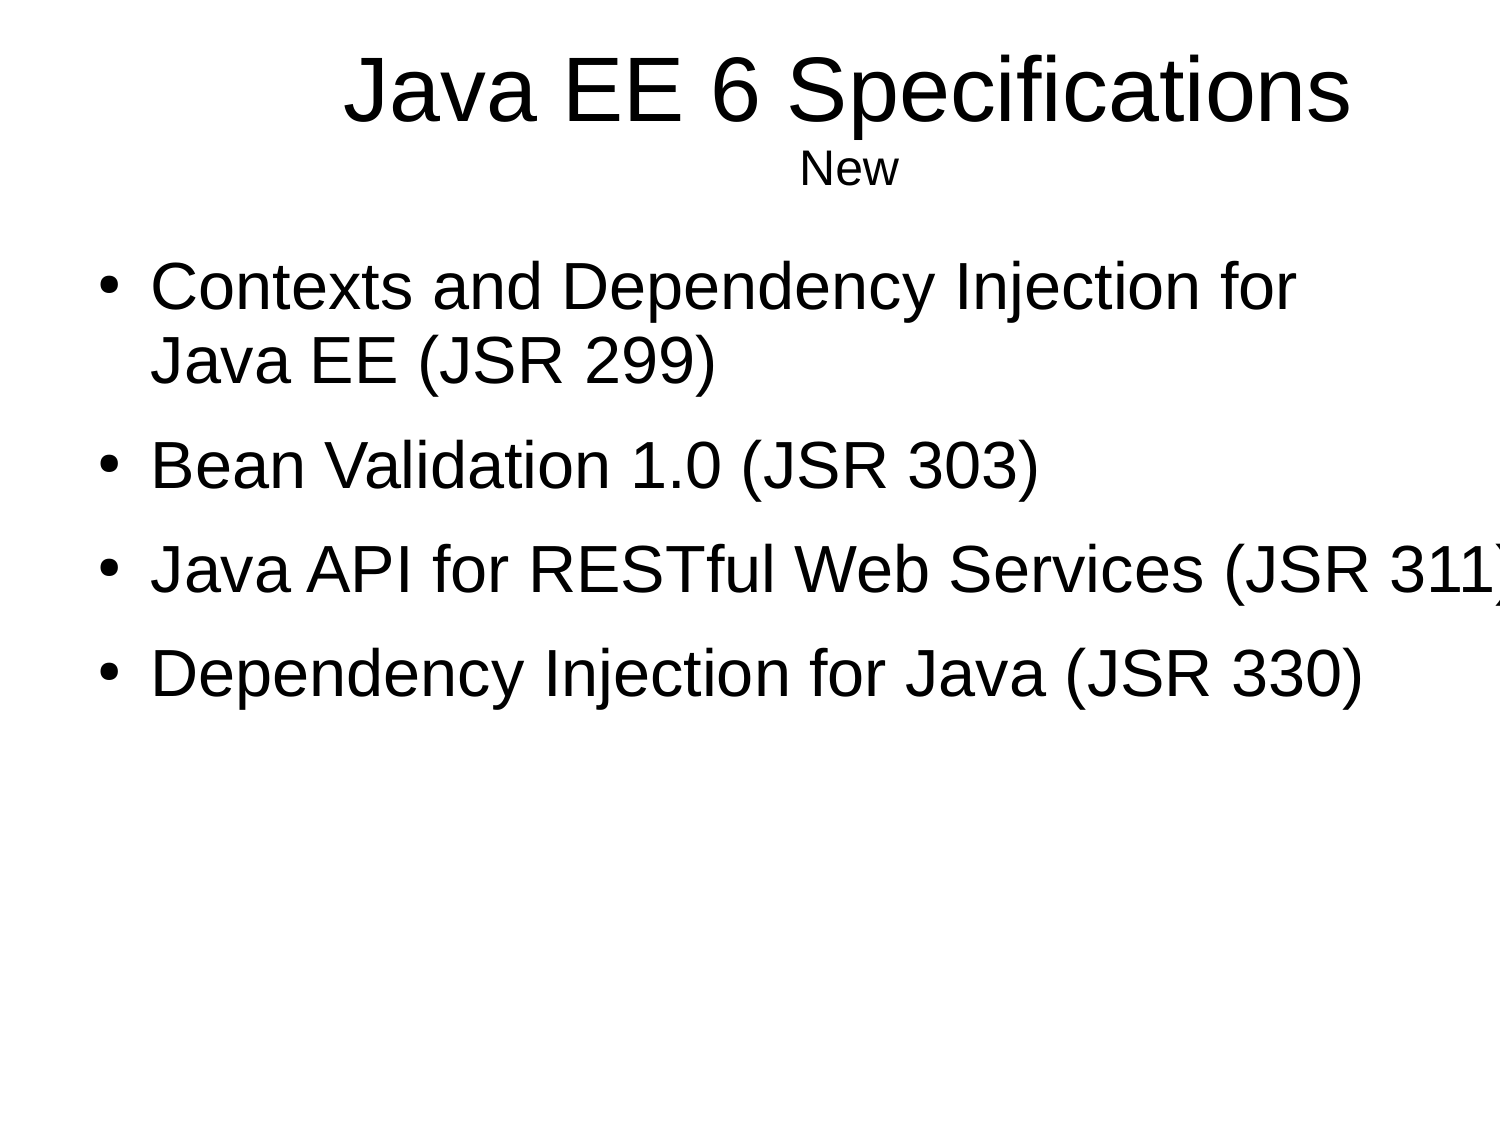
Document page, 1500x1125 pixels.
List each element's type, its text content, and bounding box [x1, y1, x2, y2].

list Contexts and Dependency Injection for Java EE (JSR 299) Bean Validation 1.0 (JSR 303) Java API for RESTful Web Services (JSR 311) Dependency Injection for Java (JSR 330) [79, 248, 1500, 936]
title Java EE 6 Specifications New [132, 37, 1500, 198]
